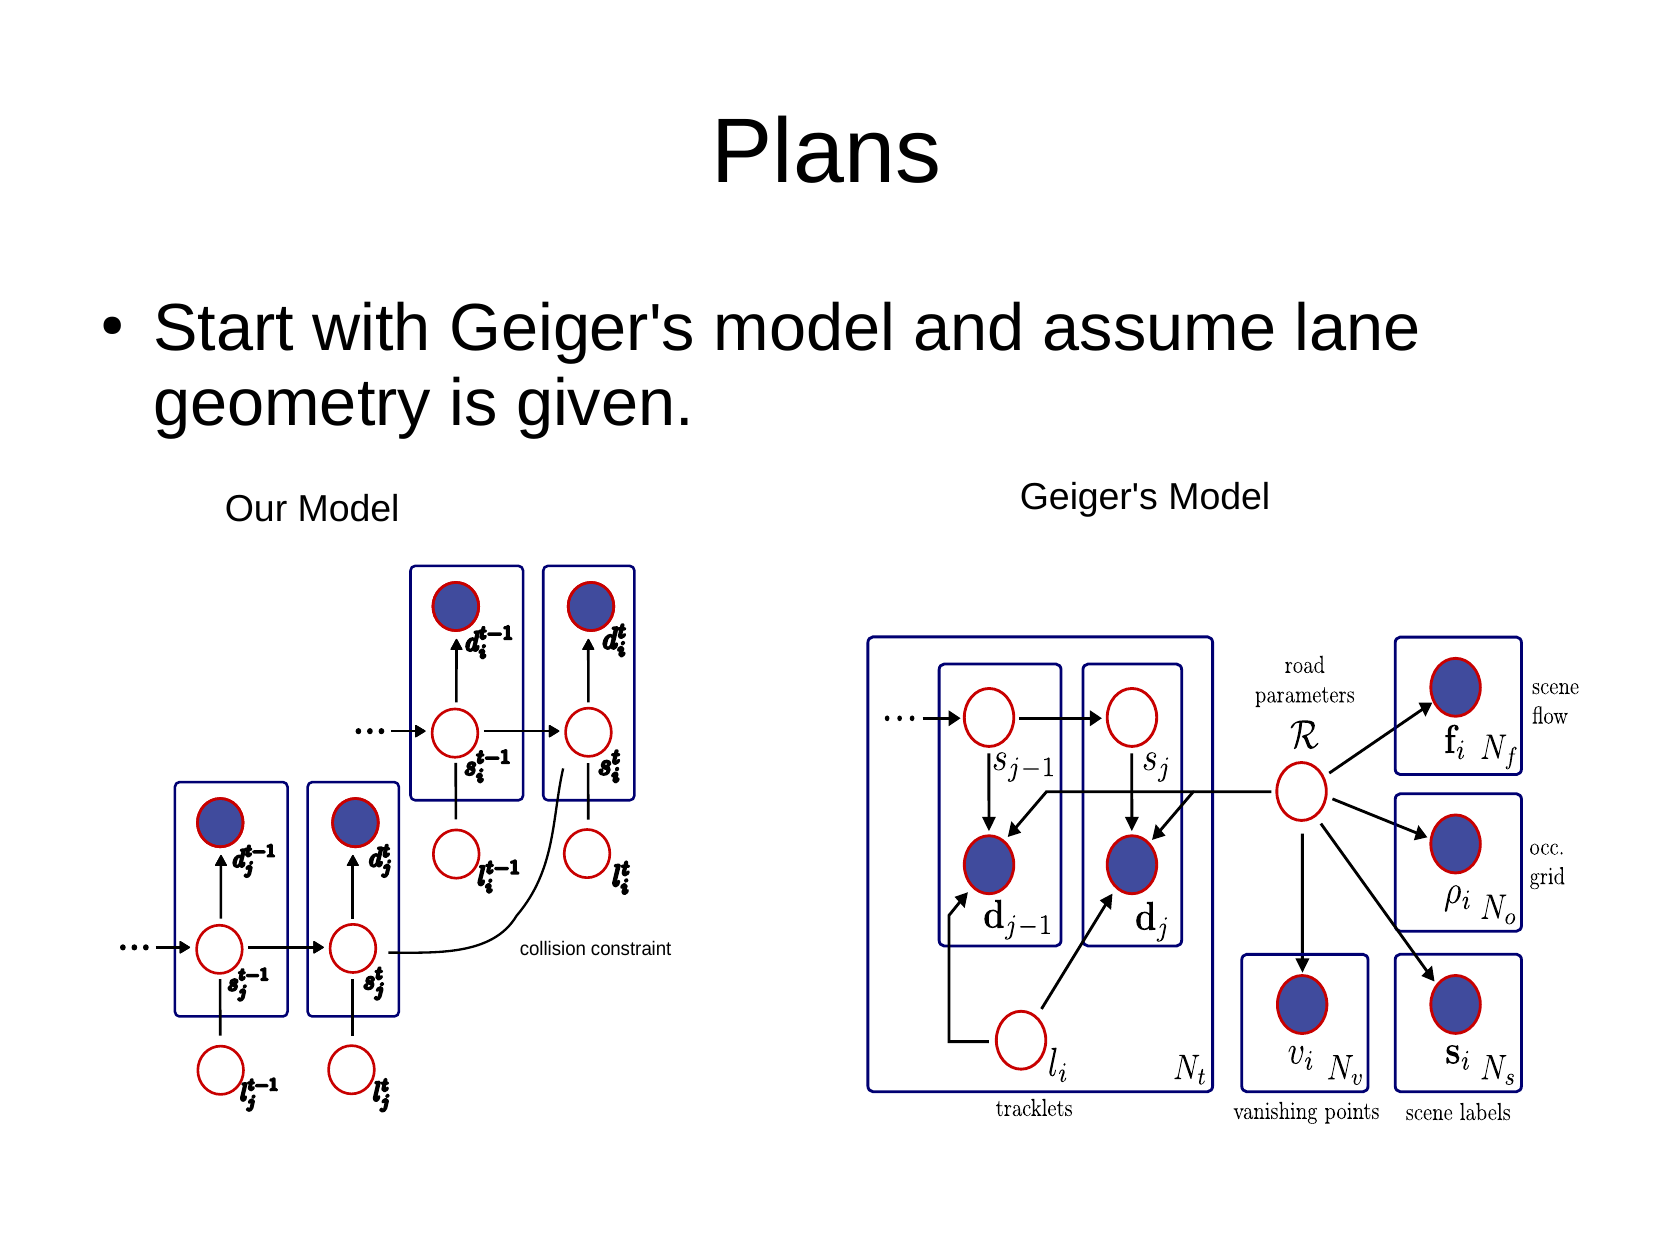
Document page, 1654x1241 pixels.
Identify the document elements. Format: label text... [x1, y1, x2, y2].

chart [97, 540, 1261, 1241]
text_box Geiger's Model [1005, 468, 1411, 526]
list Start with Geiger's model and assume lane geometry is given. [82, 290, 1571, 1010]
text_box Our Model [210, 480, 616, 537]
title Plans [82, 47, 1571, 255]
picture [840, 604, 1606, 1156]
